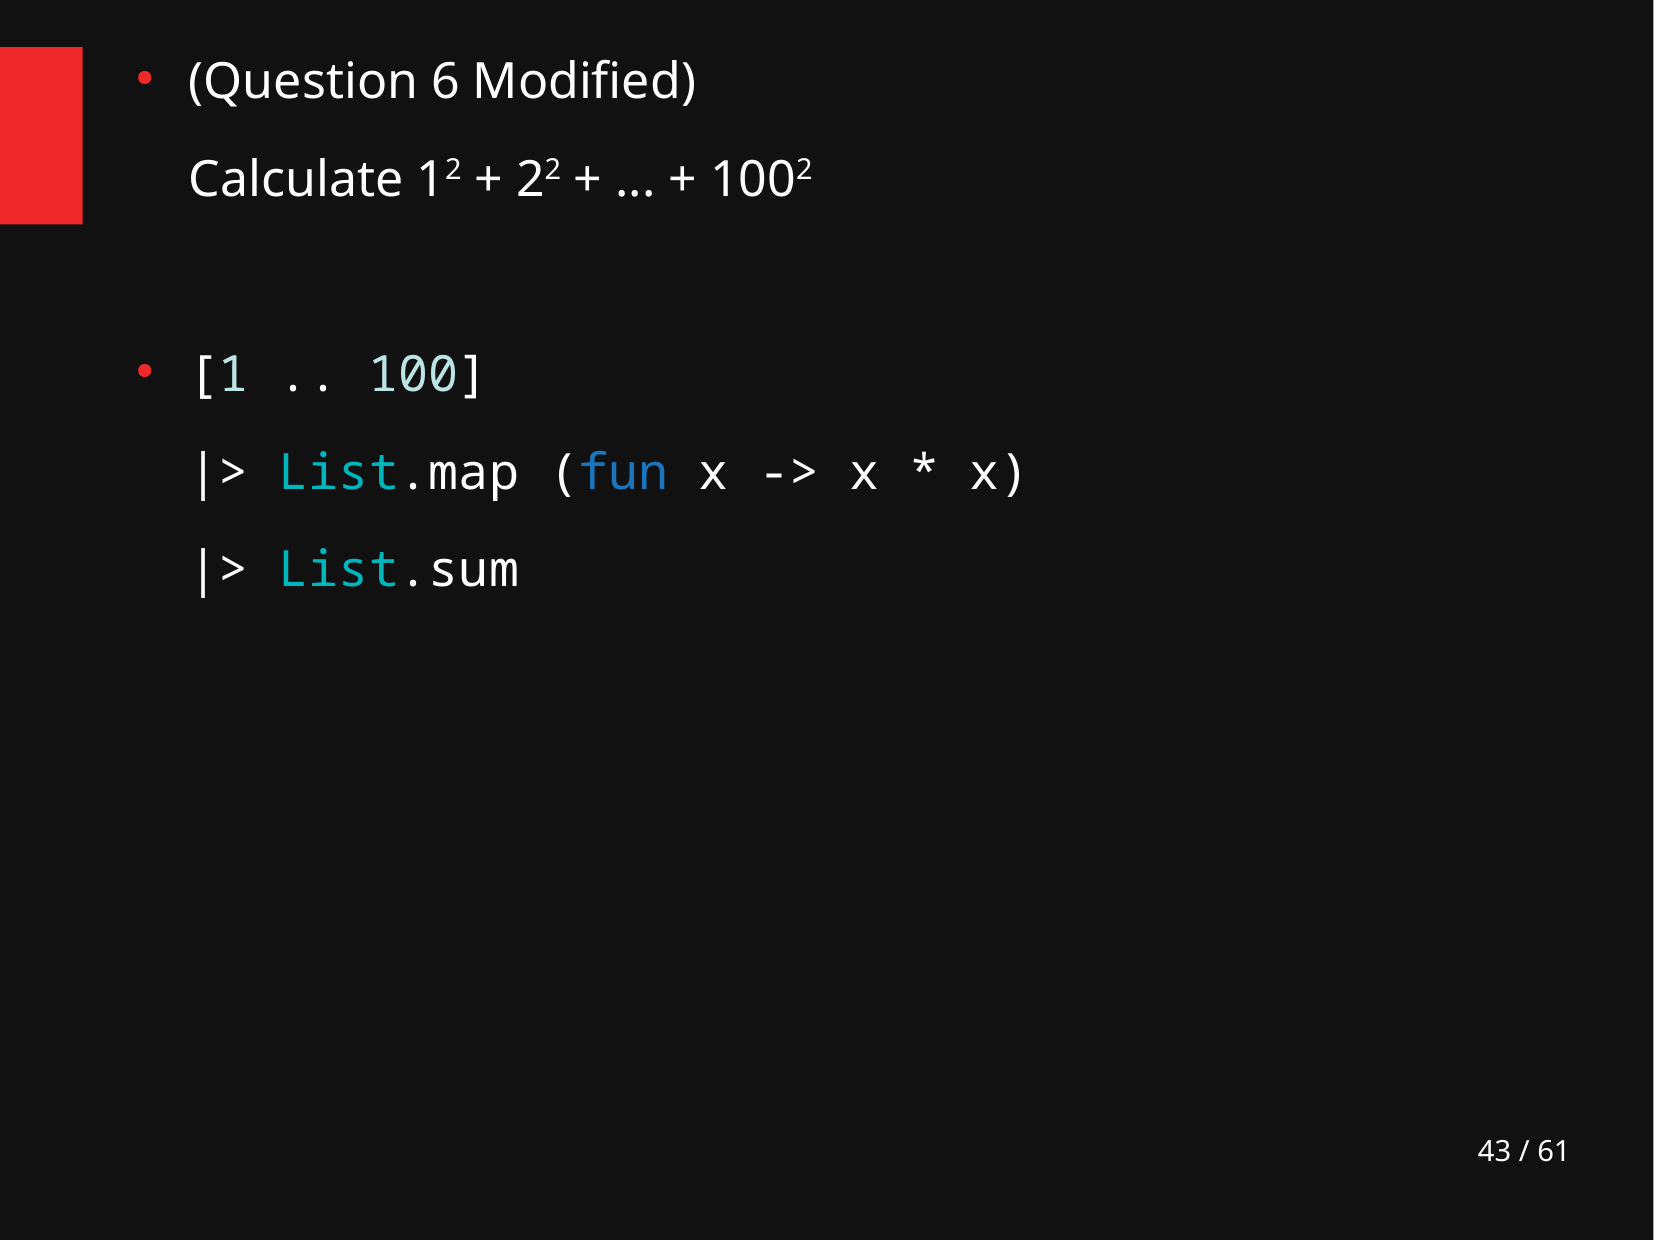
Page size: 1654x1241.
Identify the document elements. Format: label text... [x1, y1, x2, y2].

list (Question 6 Modified) Calculate 12 + 22 + ... + 1002 [1 .. 100] |> List.map (fun x -> x * x) |> List.sum [118, 45, 1536, 1074]
